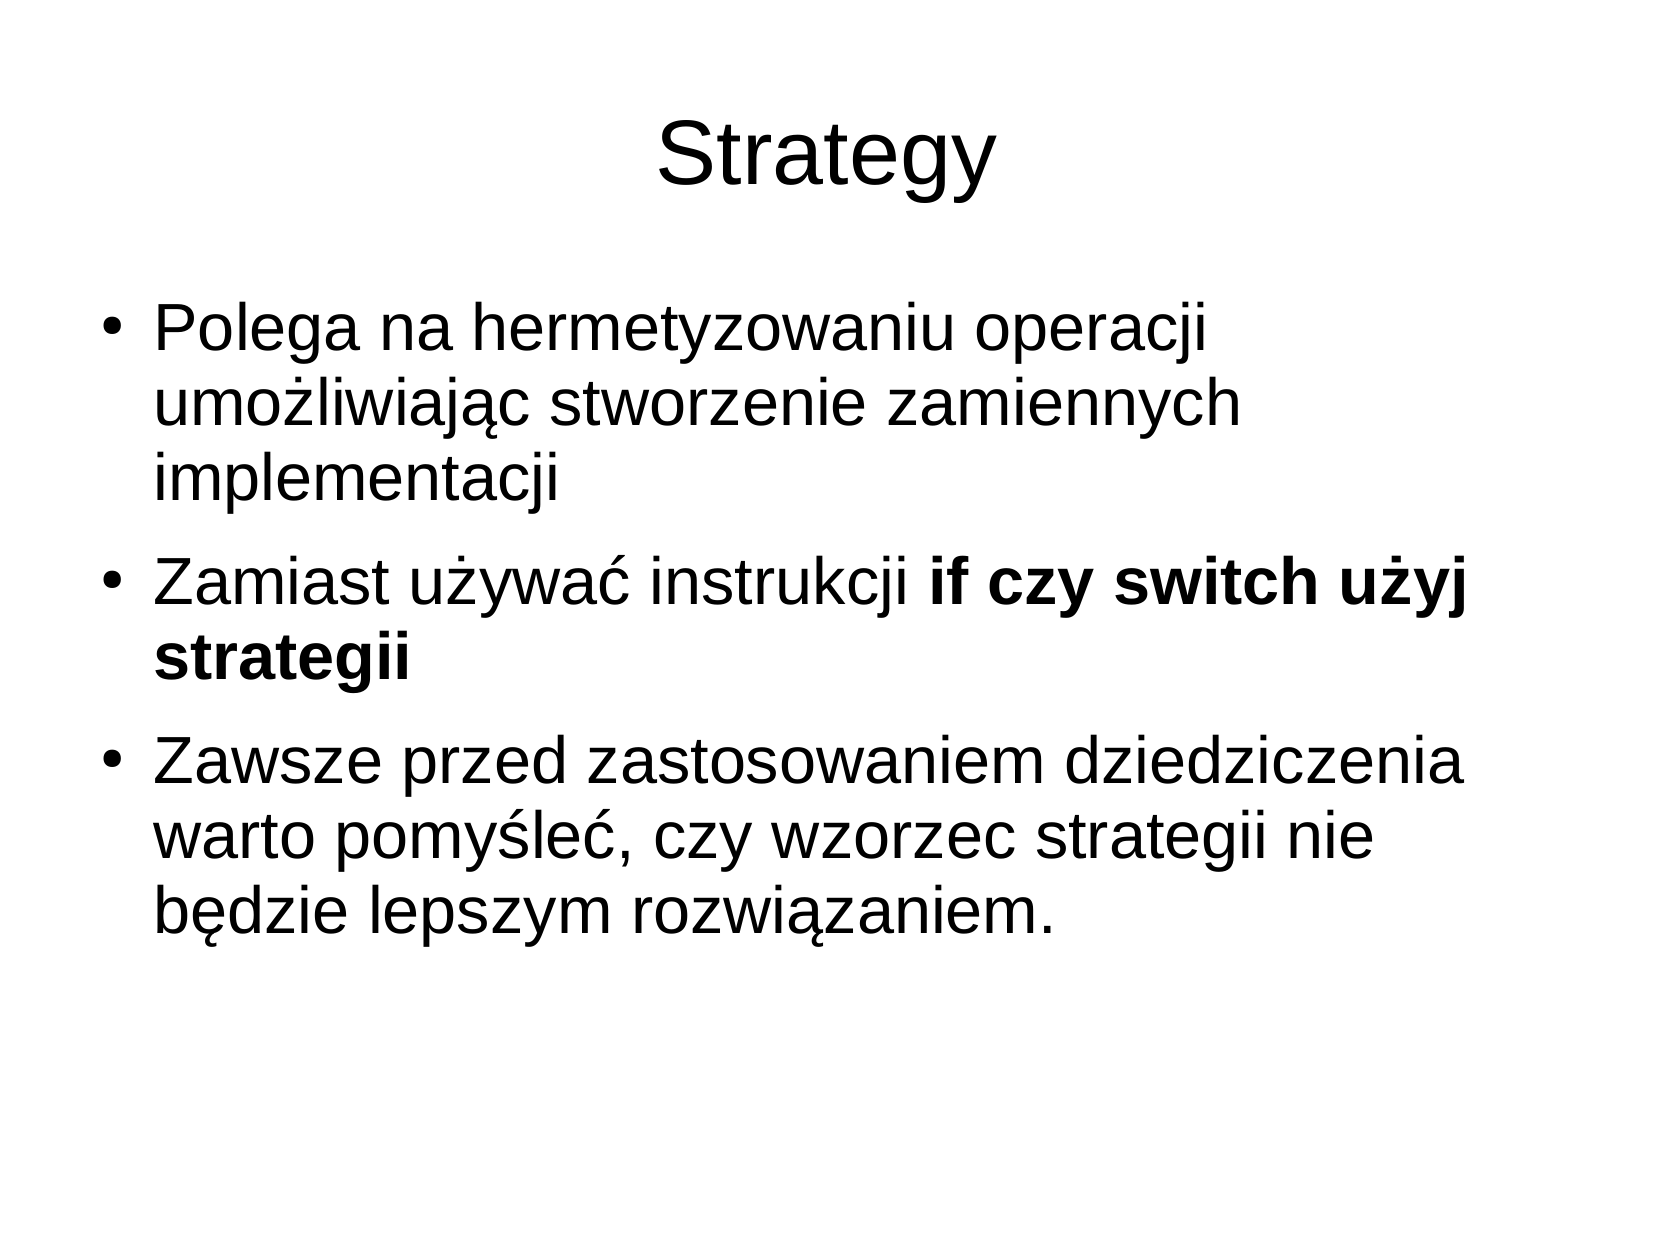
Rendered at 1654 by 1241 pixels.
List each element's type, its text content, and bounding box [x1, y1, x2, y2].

title Strategy [82, 49, 1571, 257]
list Polega na hermetyzowaniu operacji umożliwiając stworzenie zamiennych implementacji Zamiast używać instrukcji if czy switch użyj strategii Zawsze przed zastosowaniem dziedziczenia warto pomyśleć, czy wzorzec strategii nie będzie lepszym rozwiązaniem. [82, 290, 1571, 1010]
